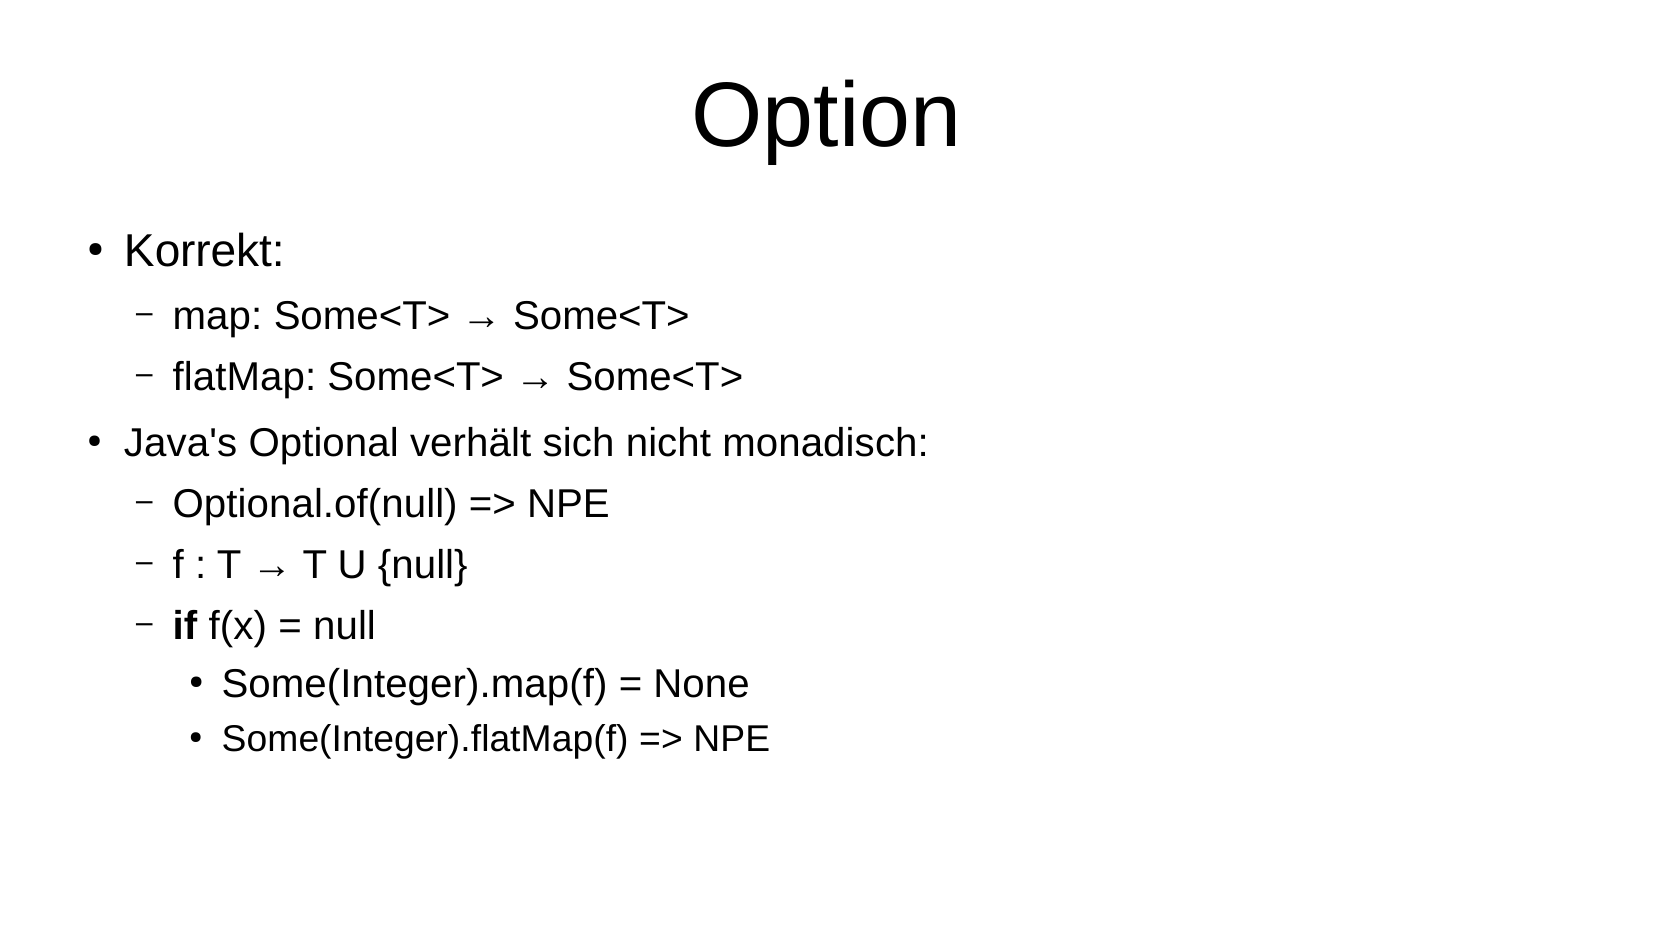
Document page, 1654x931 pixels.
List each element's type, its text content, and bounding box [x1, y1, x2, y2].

title Option [82, 37, 1571, 193]
list Korrekt: map: Some<T> → Some<T> flatMap: Some<T> → Some<T> Java's Optional verhält sich nicht monadisch: Optional.of(null) => NPE f : T → T U {null} if f(x) = null Some(Integer).map(f) = None Some(Integer).flatMap(f) => NPE [75, 225, 1564, 765]
